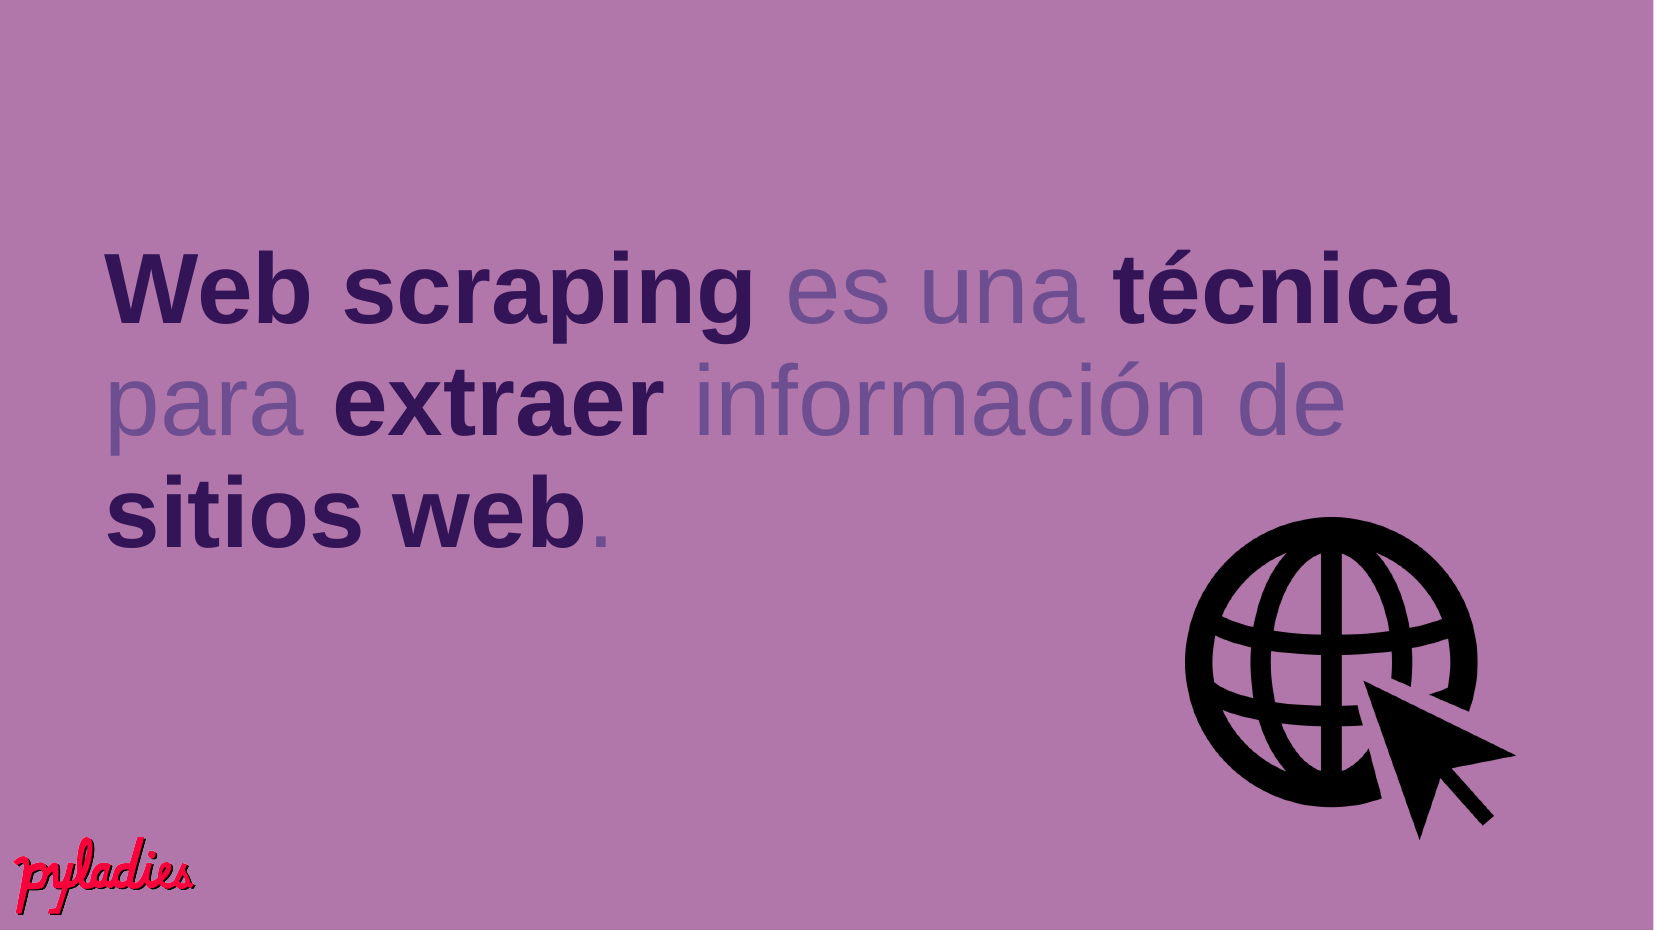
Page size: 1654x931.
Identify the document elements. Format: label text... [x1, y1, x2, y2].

picture [1185, 517, 1516, 841]
text_box Web scraping es una técnica para extraer información de sitios web. [90, 225, 1486, 601]
picture [13, 837, 196, 916]
